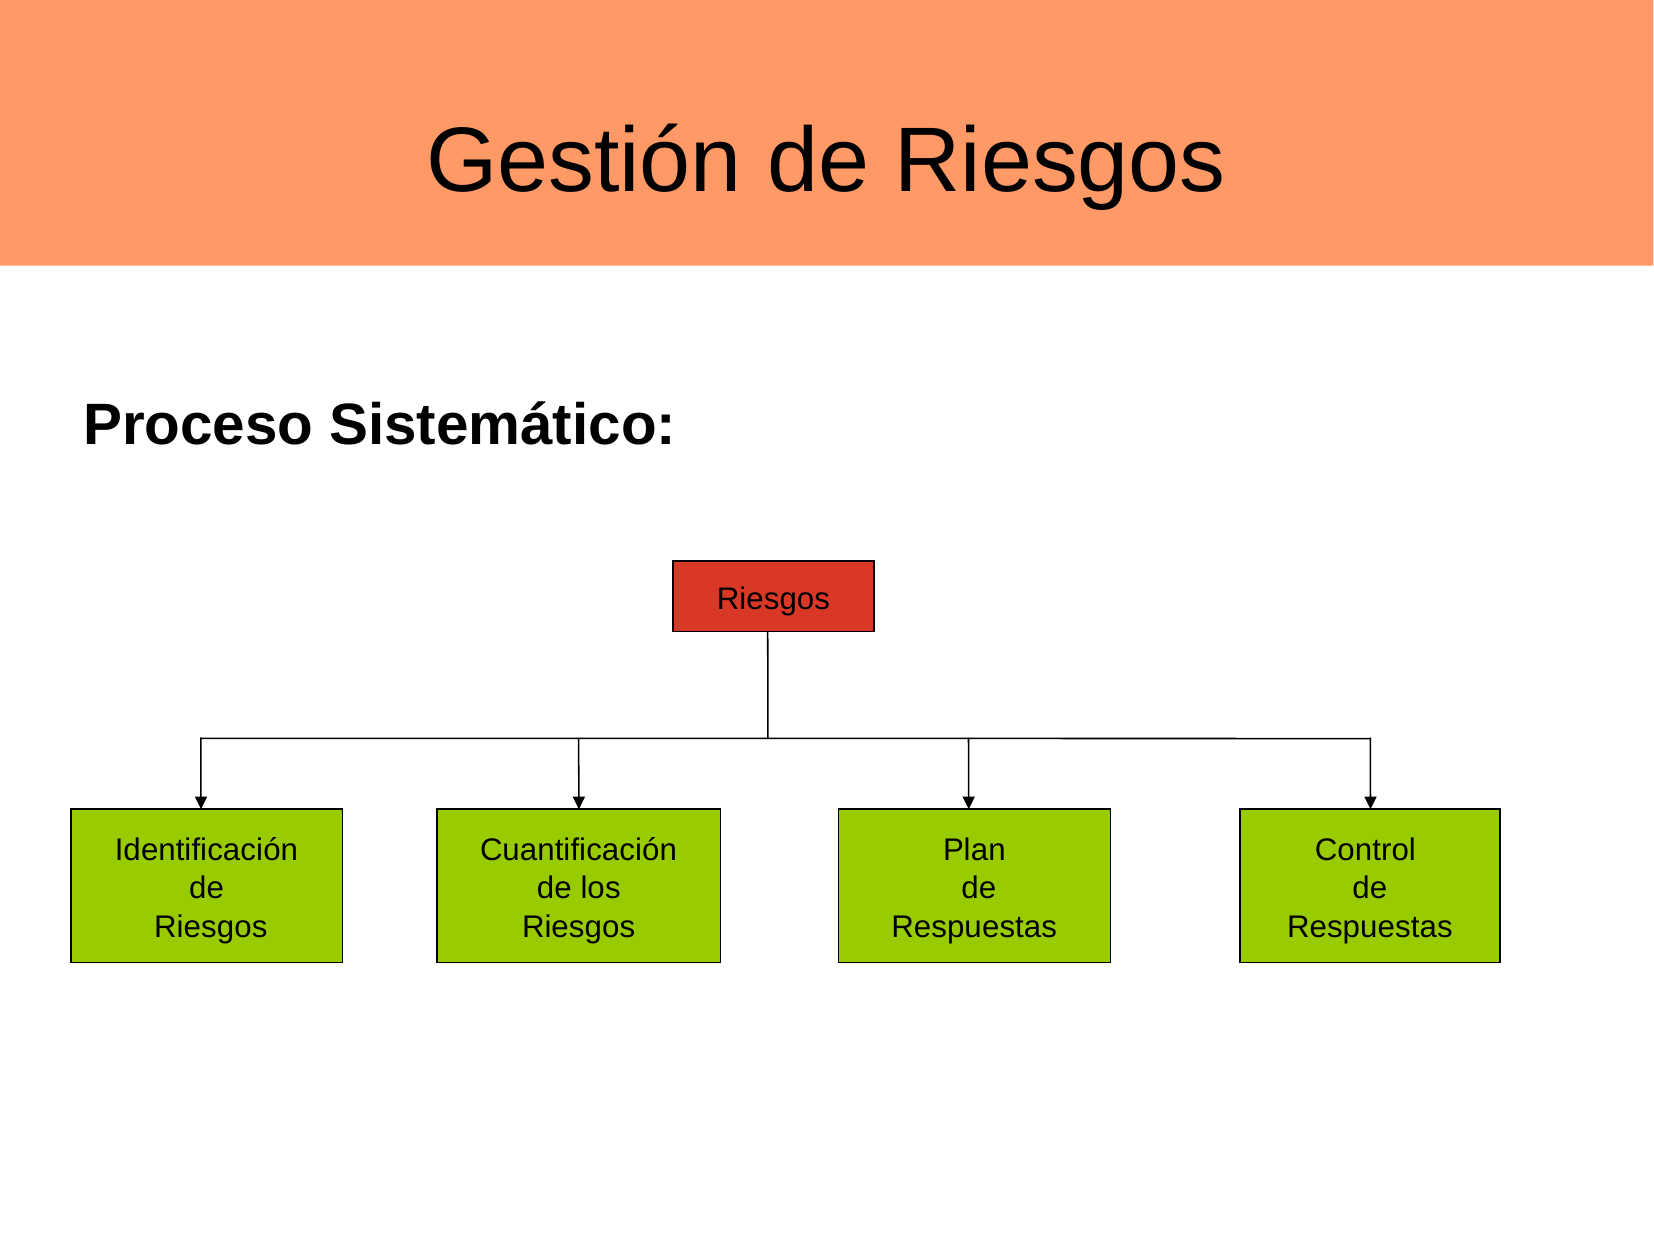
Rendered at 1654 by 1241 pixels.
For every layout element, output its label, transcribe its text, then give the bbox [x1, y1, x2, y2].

text_box Gestión de Riesgos [82, 56, 1571, 249]
text_box Identificación de Riesgos [70, 809, 343, 963]
text_box Cuantificación de los Riesgos [437, 809, 721, 963]
text_box [0, 0, 1654, 266]
text_box Riesgos [673, 560, 874, 632]
text_box Proceso Sistemático: [76, 284, 1565, 1058]
text_box Plan de Respuestas [838, 809, 1111, 963]
text_box Control de Respuestas [1240, 809, 1500, 963]
